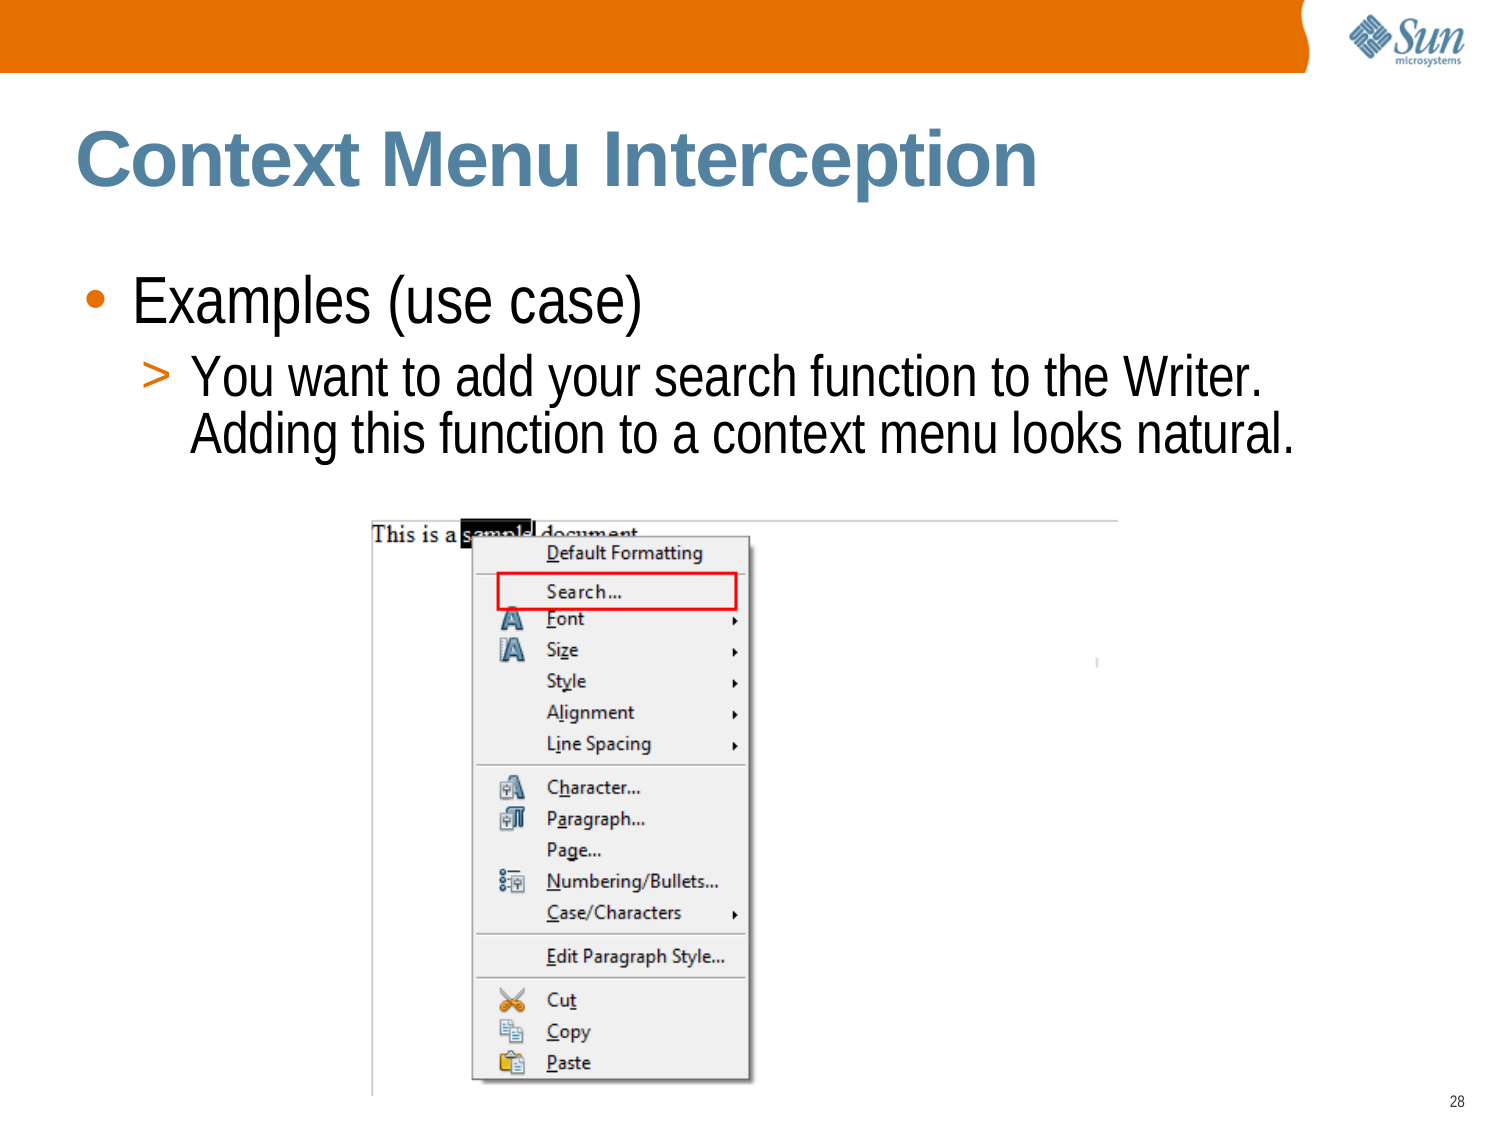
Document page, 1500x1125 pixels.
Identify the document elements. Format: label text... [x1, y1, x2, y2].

title Context Menu Interception [75, 123, 1437, 227]
picture [0, 0, 1500, 73]
picture [342, 497, 1118, 1096]
list Examples (use case) You want to add your search function to the Writer. Adding this function to a context menu looks natural. [64, 271, 1401, 511]
